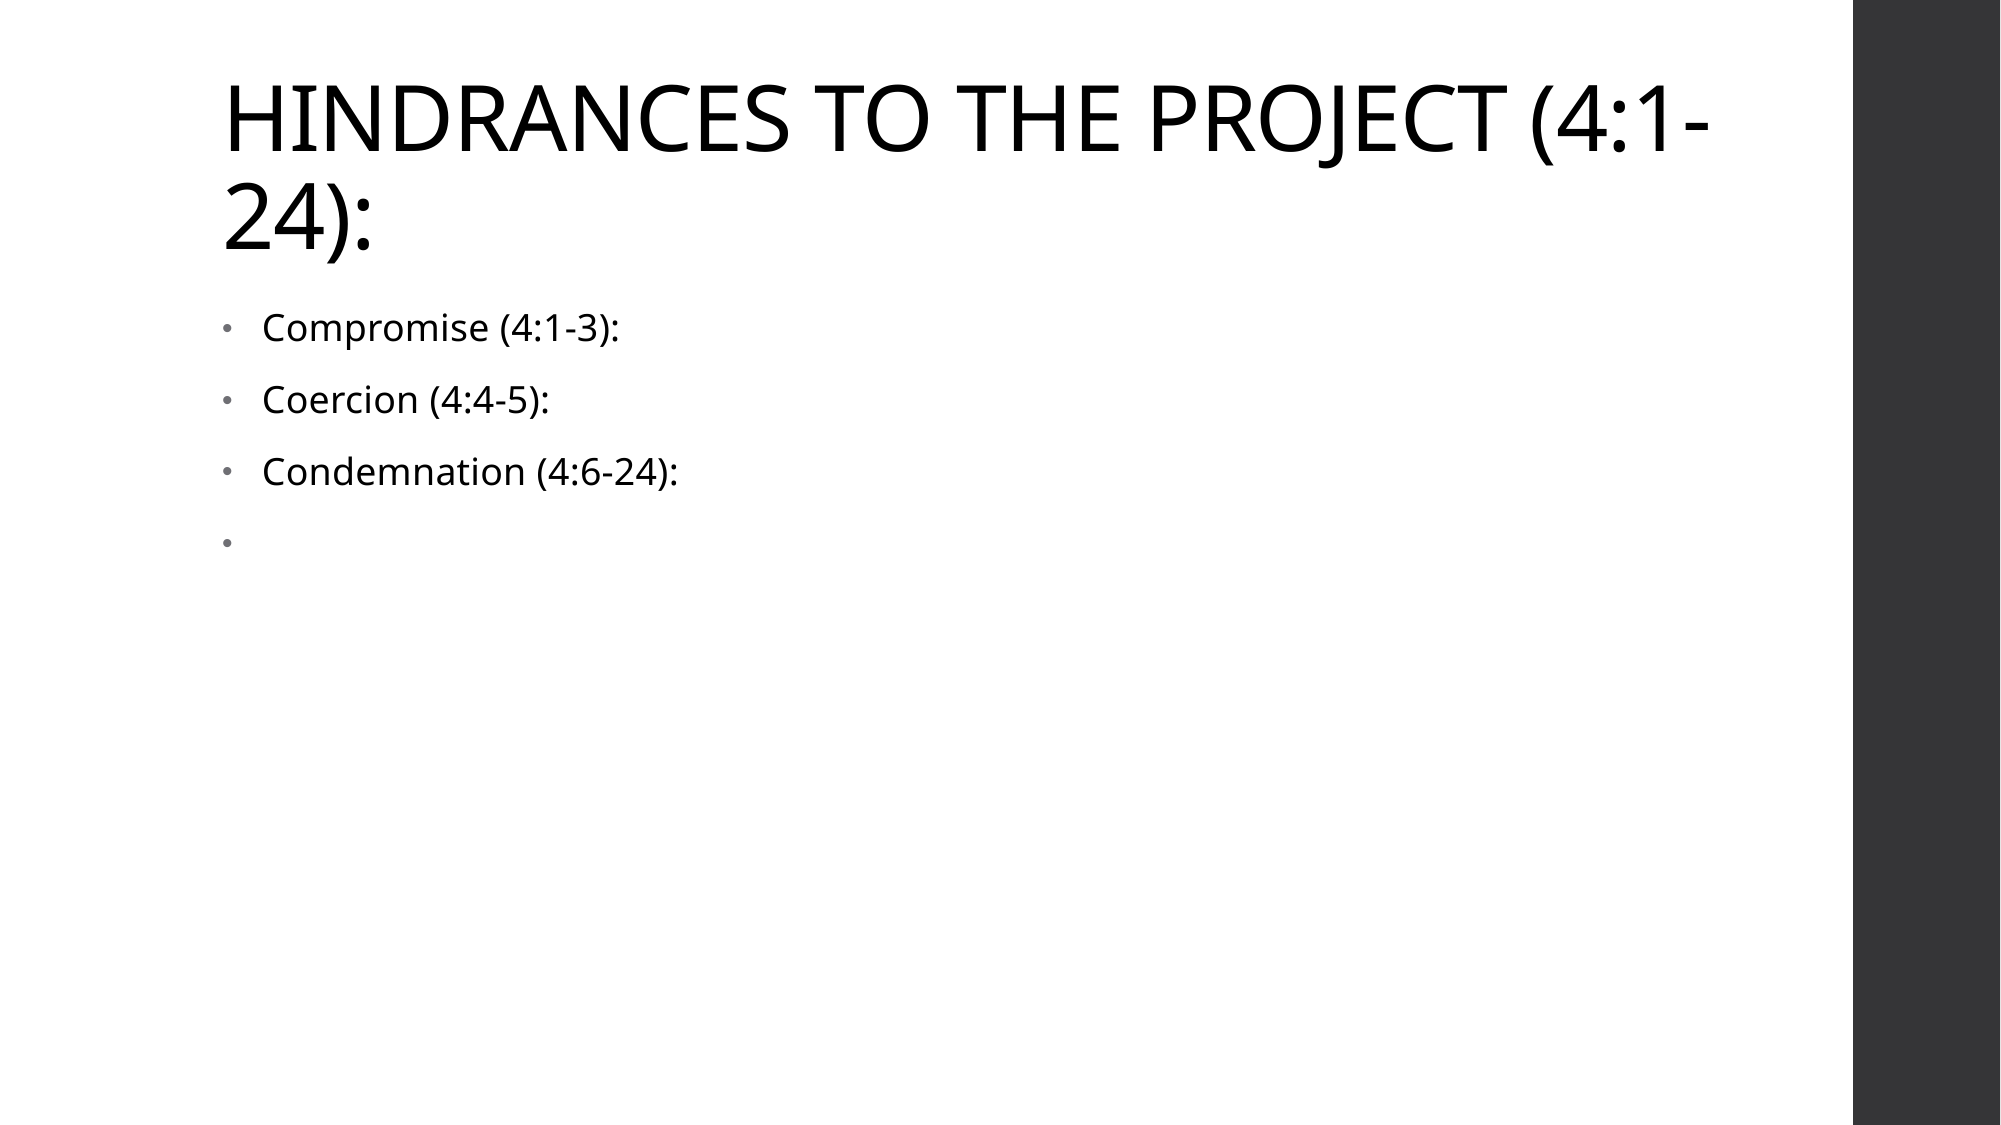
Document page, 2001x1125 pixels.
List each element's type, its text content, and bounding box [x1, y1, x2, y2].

title HINDRANCES TO THE PROJECT (4:1-24): [206, 60, 1797, 278]
list Compromise (4:1-3): Coercion (4:4-5): Condemnation (4:6-24): [206, 299, 1617, 1014]
